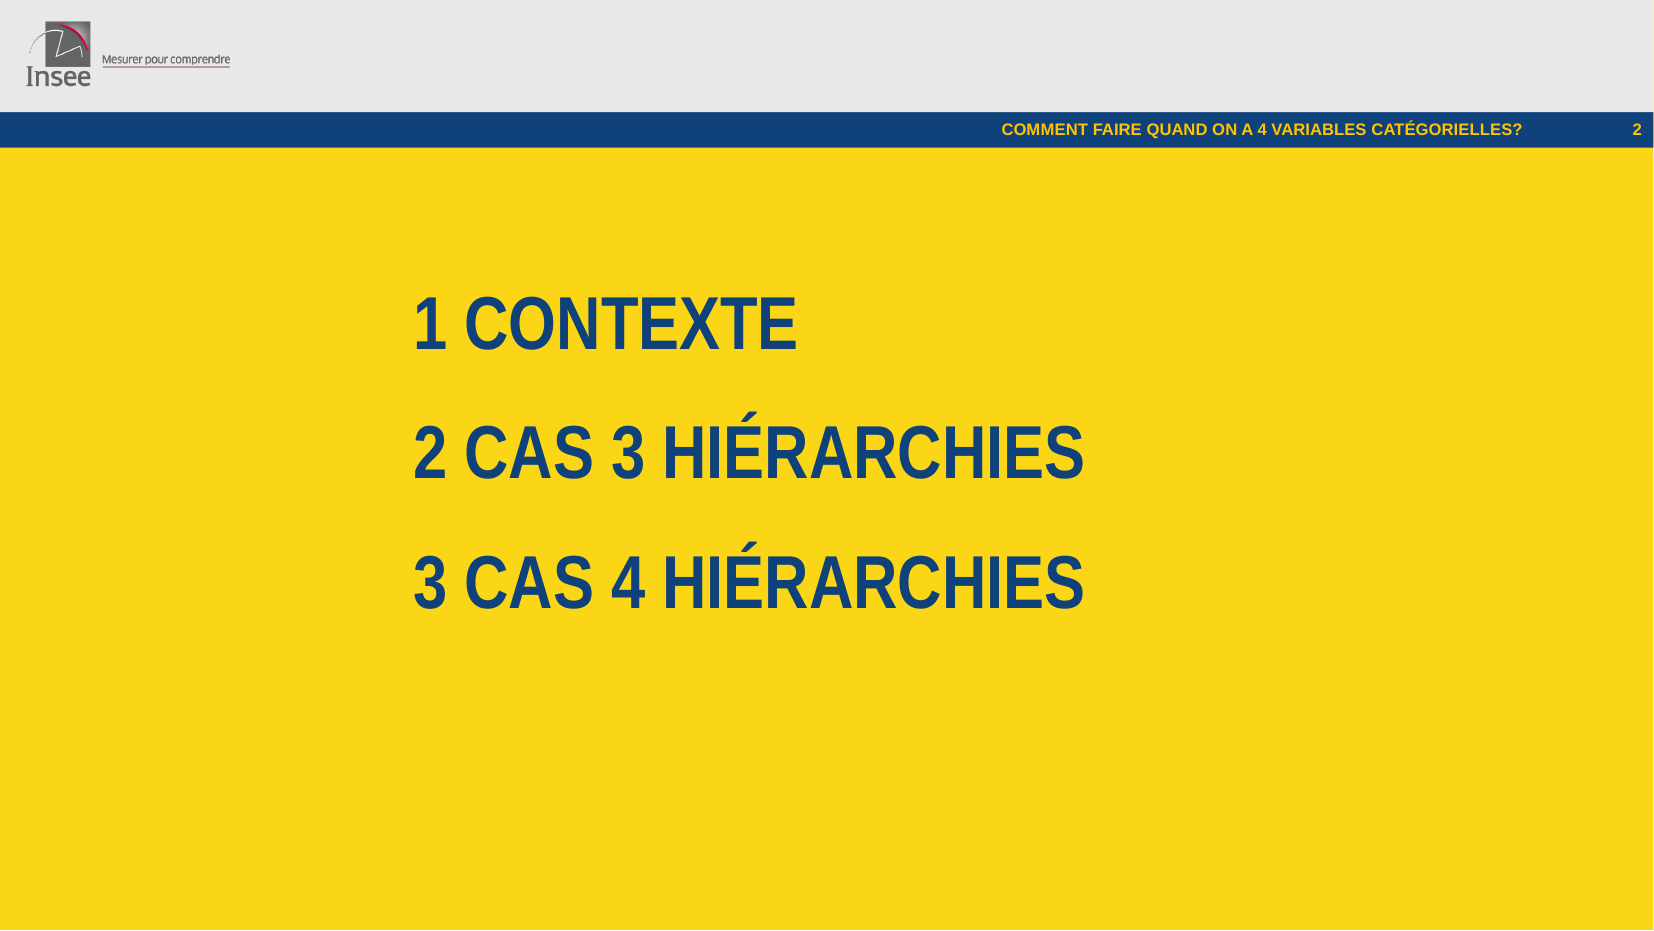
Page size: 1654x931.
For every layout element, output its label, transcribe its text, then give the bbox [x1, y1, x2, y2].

picture [23, 0, 230, 89]
subtitle CONTEXTE Cas 3 Hiérarchies Cas 4 hiérarchies [413, 88, 1418, 772]
